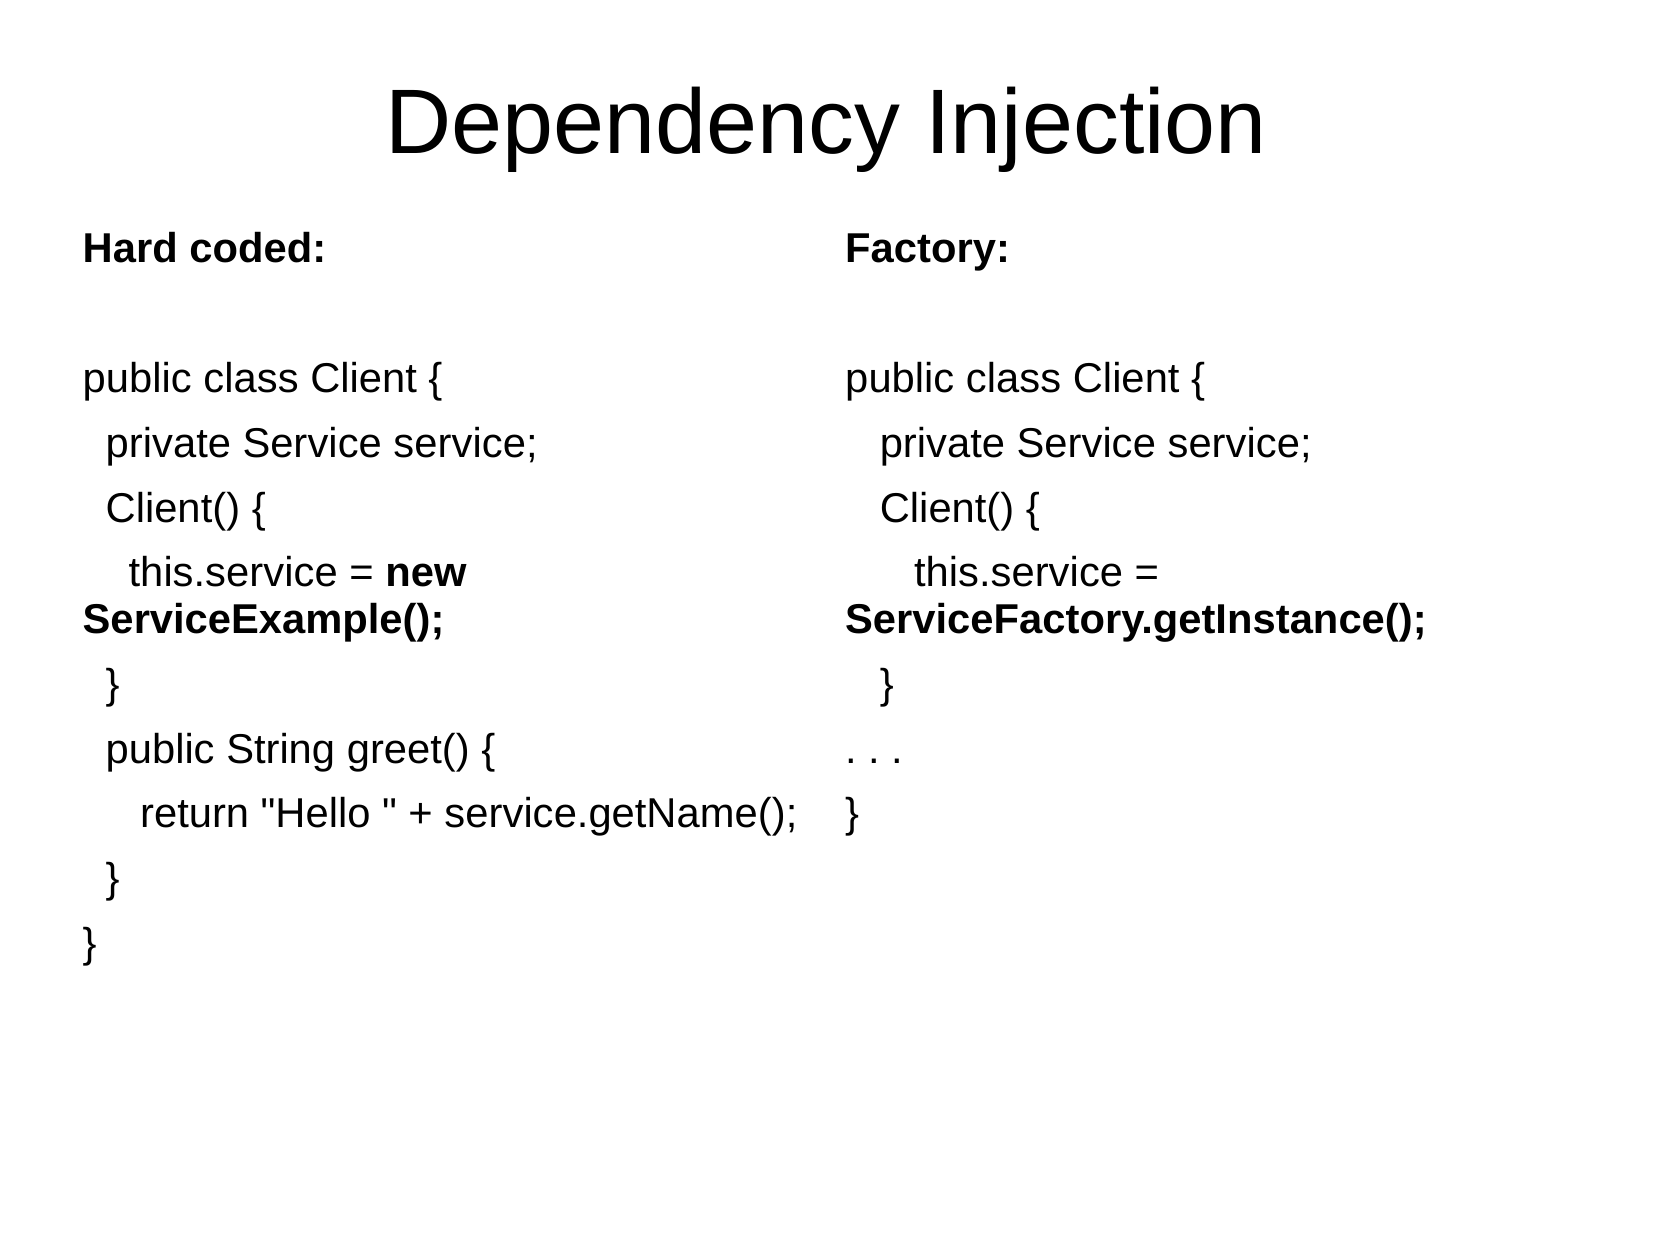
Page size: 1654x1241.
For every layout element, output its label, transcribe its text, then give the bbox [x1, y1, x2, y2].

list Factory: public class Client { private Service service; Client() { this.service = ServiceFactory.getInstance(); } . . . } [845, 225, 1572, 1010]
title Dependency Injection [82, 49, 1571, 196]
list Hard coded: public class Client { private Service service; Client() { this.service = new ServiceExample(); } public String greet() { return "Hello " + service.getName(); } } [82, 225, 809, 1010]
